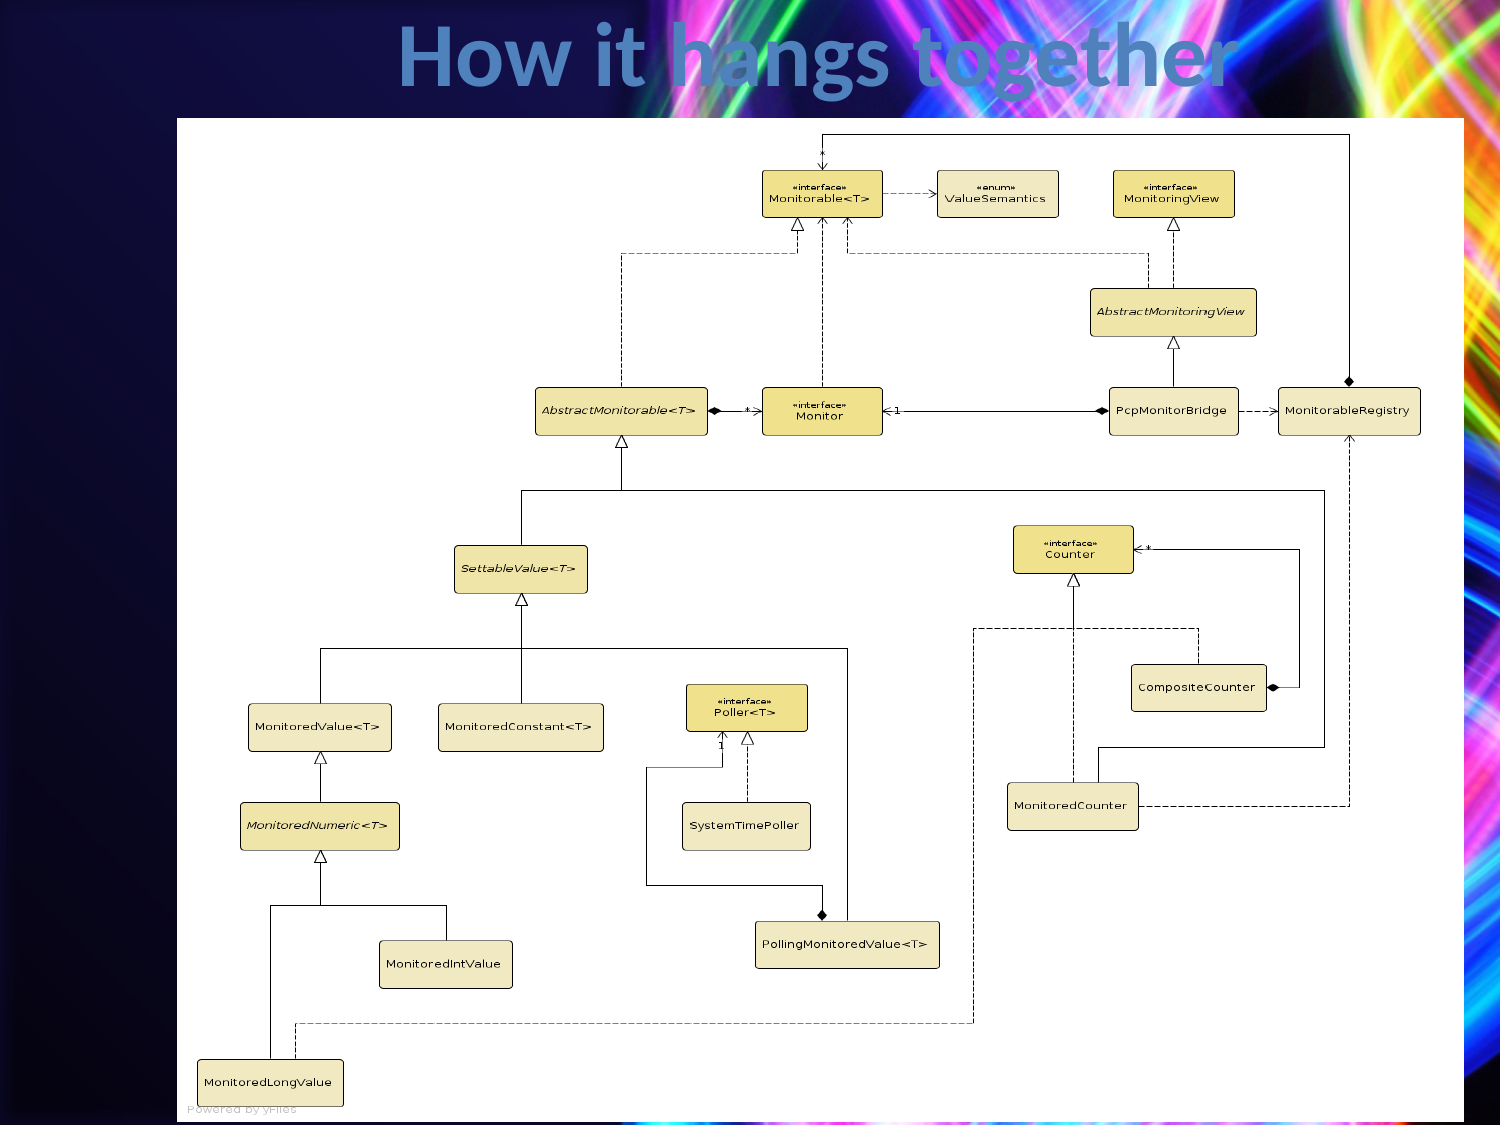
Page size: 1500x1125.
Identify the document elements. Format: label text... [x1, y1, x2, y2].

title How it hangs together [213, 9, 1425, 118]
picture [0, 0, 1500, 1125]
